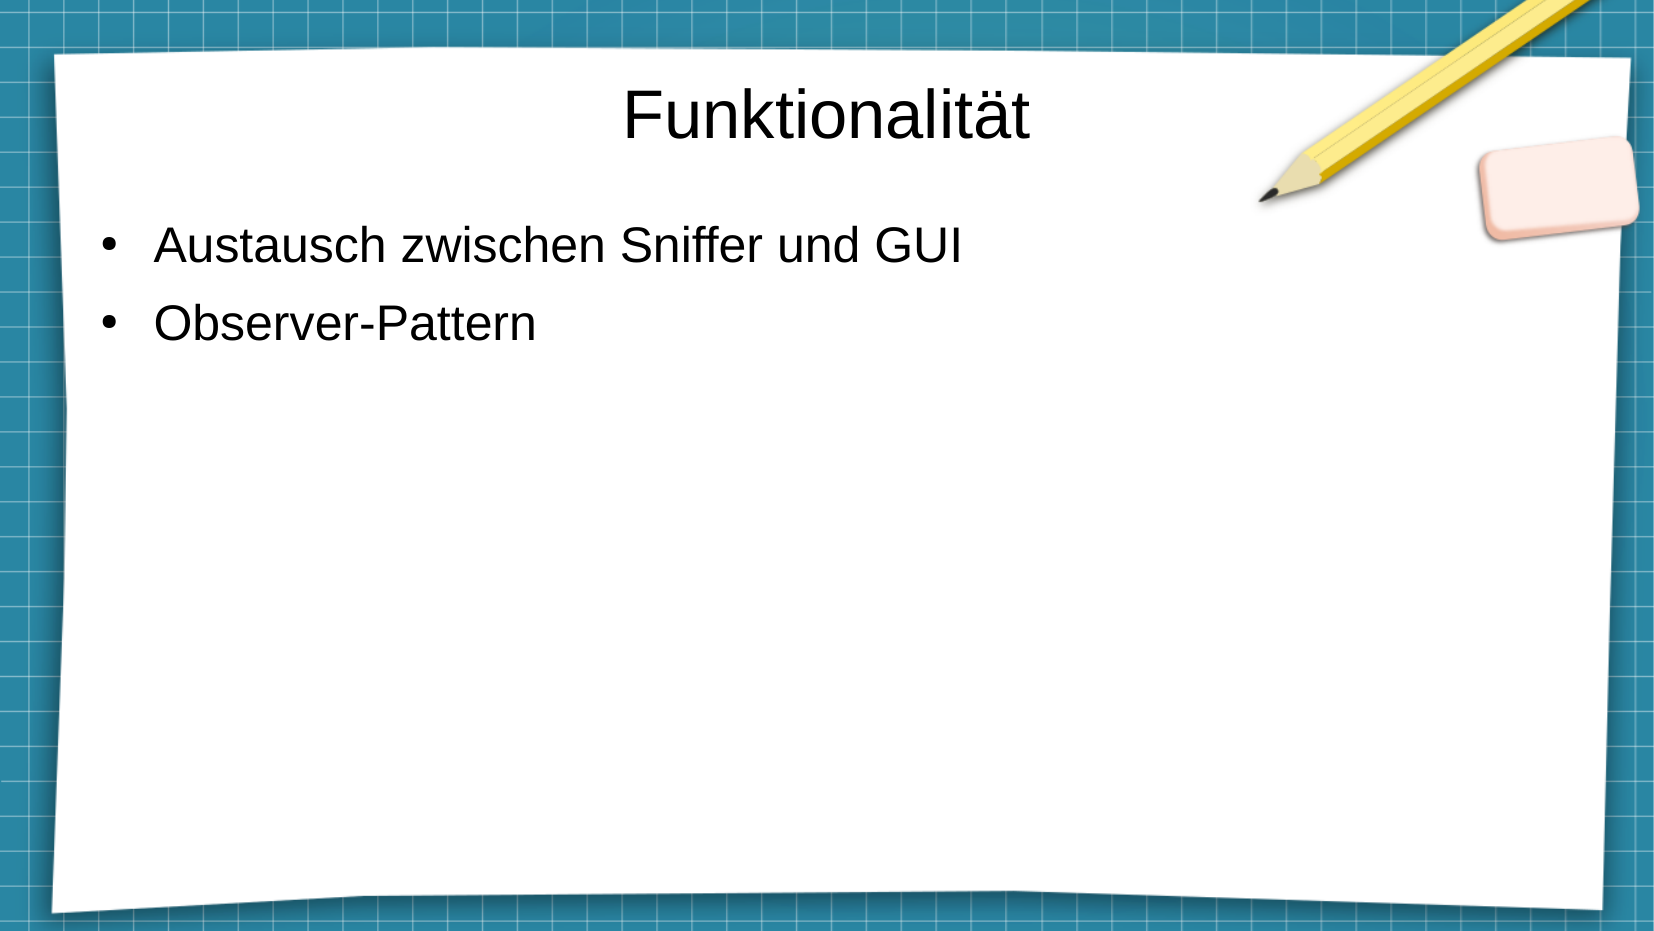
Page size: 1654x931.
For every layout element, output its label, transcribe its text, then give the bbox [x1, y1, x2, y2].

list Austausch zwischen Sniffer und GUI Observer-Pattern [82, 217, 1571, 758]
title Funktionalität [82, 37, 1571, 193]
picture [0, 0, 1654, 931]
